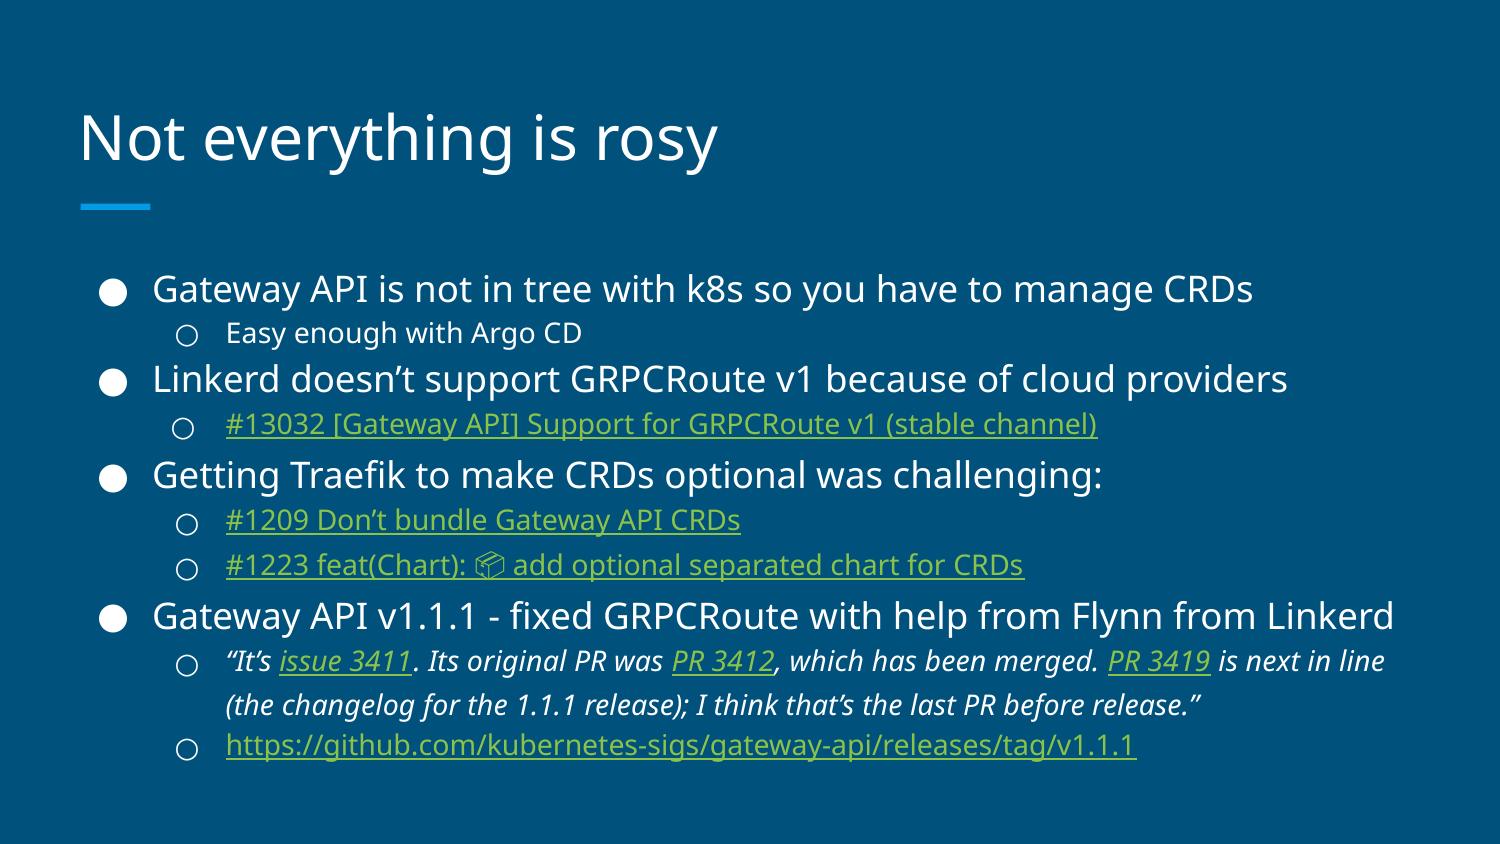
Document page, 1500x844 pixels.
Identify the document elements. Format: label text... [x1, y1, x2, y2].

list Gateway API is not in tree with k8s so you have to manage CRDs Easy enough with Argo CD Linkerd doesn’t support GRPCRoute v1 because of cloud providers #13032 [Gateway API] Support for GRPCRoute v1 (stable channel) Getting Traefik to make CRDs optional was challenging: #1209 Don’t bundle Gateway API CRDs #1223 feat(Chart): 📦 add optional separated chart for CRDs Gateway API v1.1.1 - fixed GRPCRoute with help from Flynn from Linkerd “It’s issue 3411. Its original PR was PR 3412, which has been merged. PR 3419 is next in line (the changelog for the 1.1.1 release); I think that’s the last PR before release.” https://github.com/kubernetes-sigs/gateway-api/releases/tag/v1.1.1 [63, 244, 1437, 827]
title Not everything is rosy [63, 75, 1437, 188]
